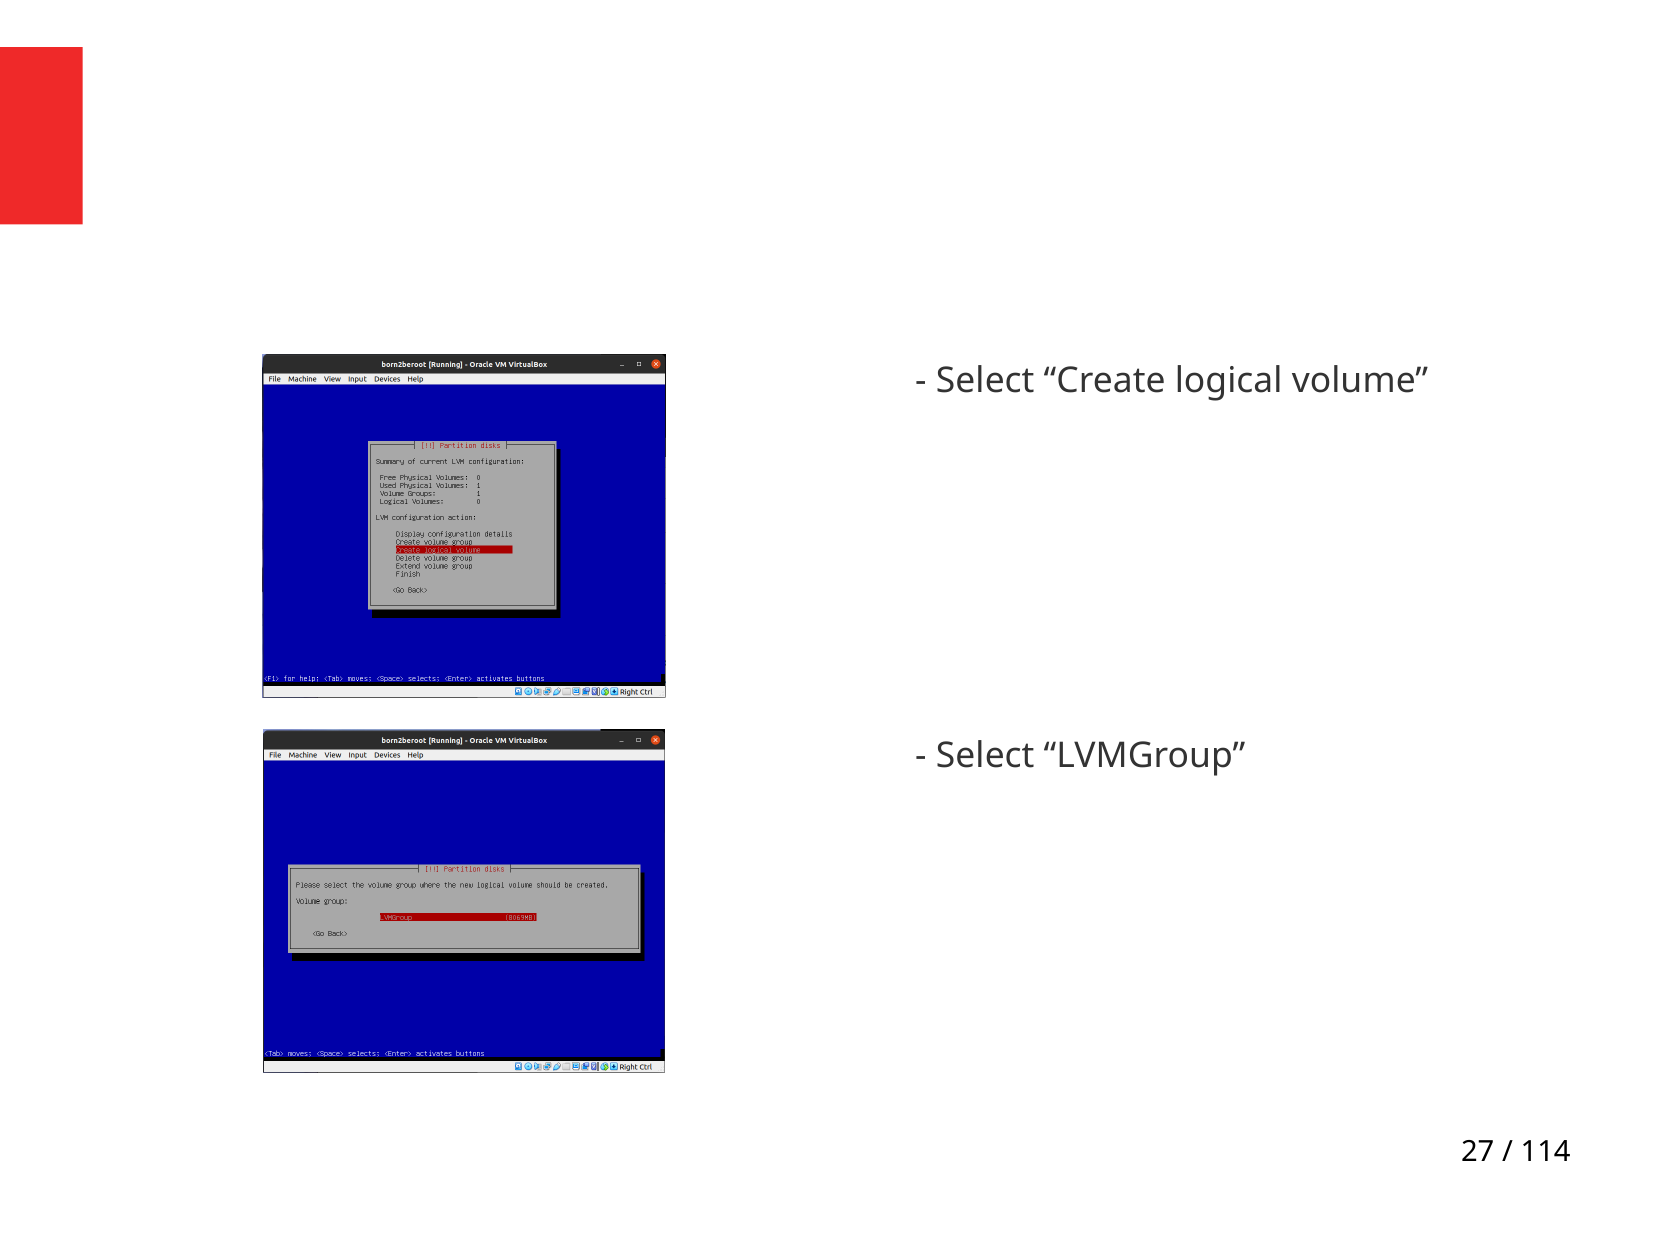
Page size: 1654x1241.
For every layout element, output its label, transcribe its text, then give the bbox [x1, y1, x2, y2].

picture [263, 729, 665, 1074]
picture [262, 354, 666, 698]
list - Select “Create logical volume” [844, 354, 1536, 698]
list - Select “LVMGroup” [844, 730, 1536, 1074]
